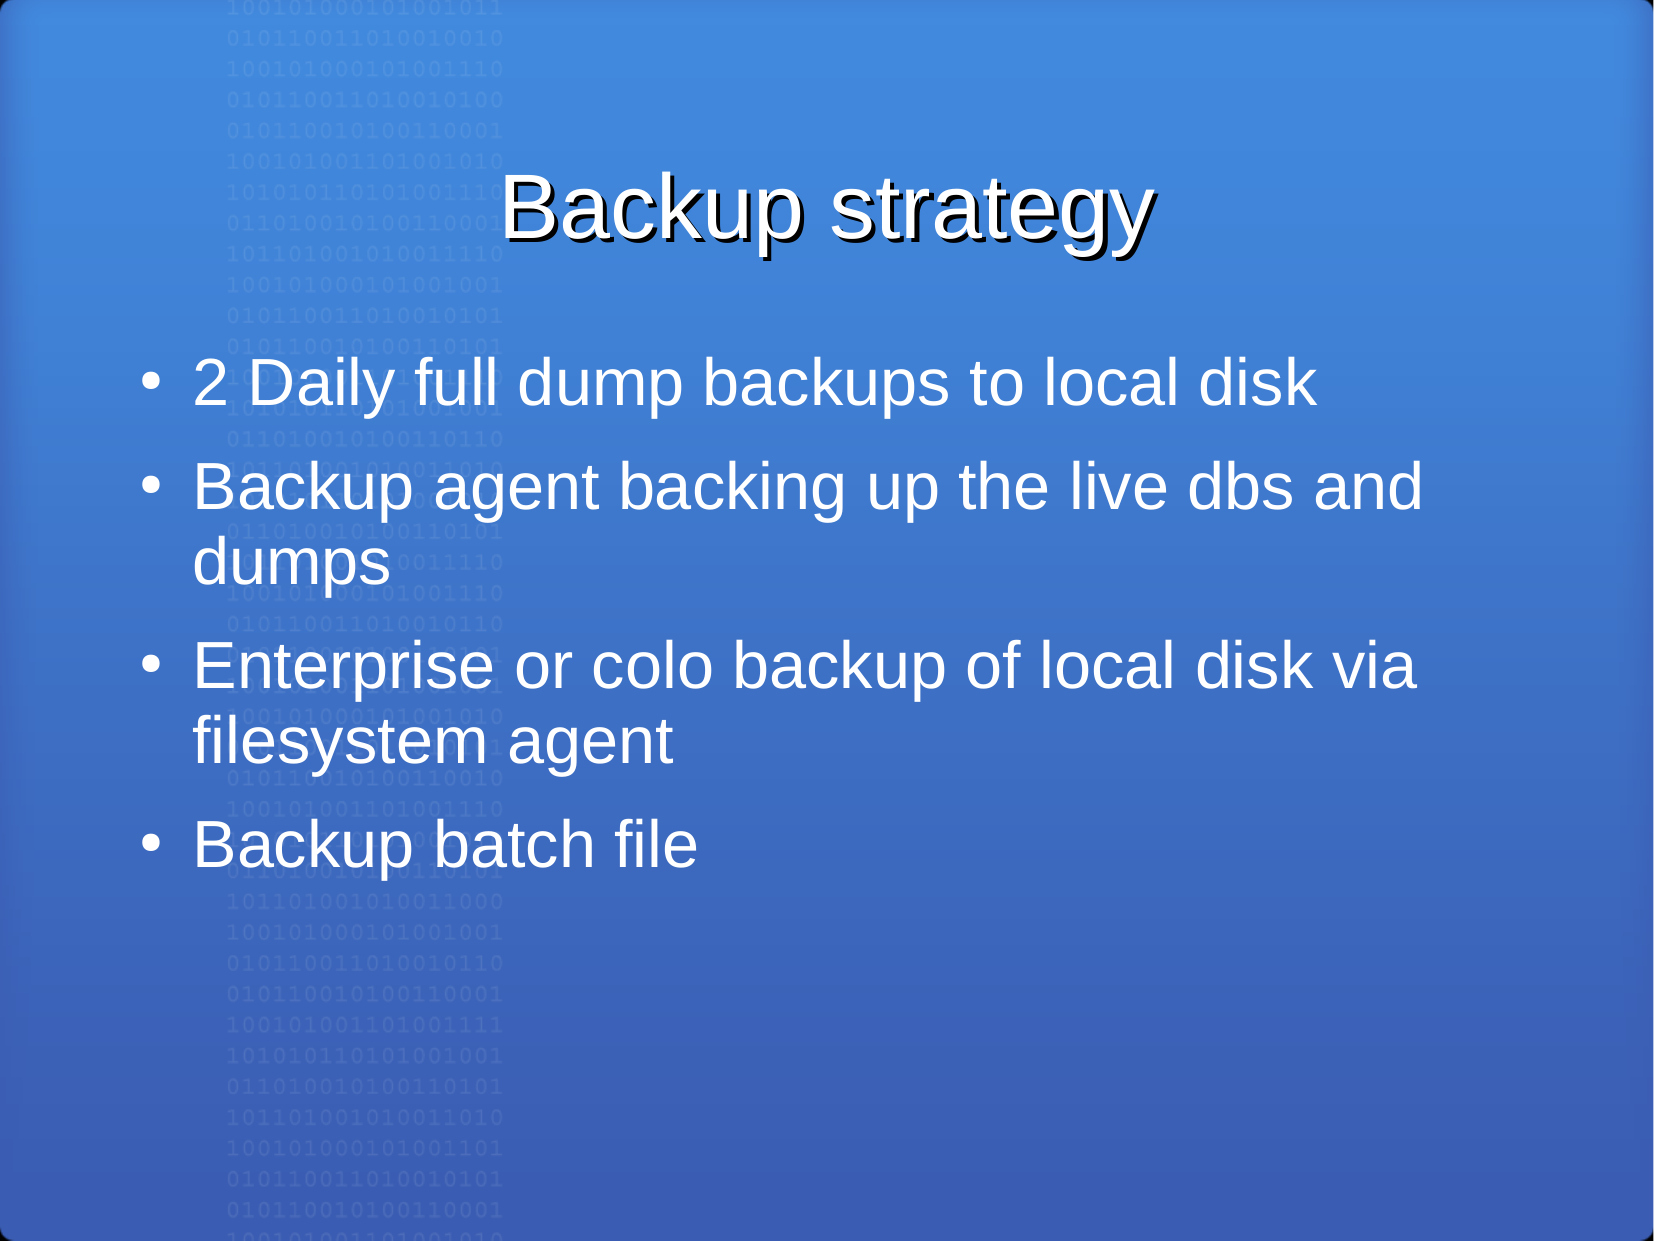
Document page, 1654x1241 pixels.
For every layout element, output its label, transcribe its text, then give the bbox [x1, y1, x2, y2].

list 2 Daily full dump backups to local disk Backup agent backing up the live dbs and dumps Enterprise or colo backup of local disk via filesystem agent Backup batch file [121, 344, 1534, 1112]
picture [0, 0, 1654, 1241]
title Backup strategy [121, 110, 1534, 303]
